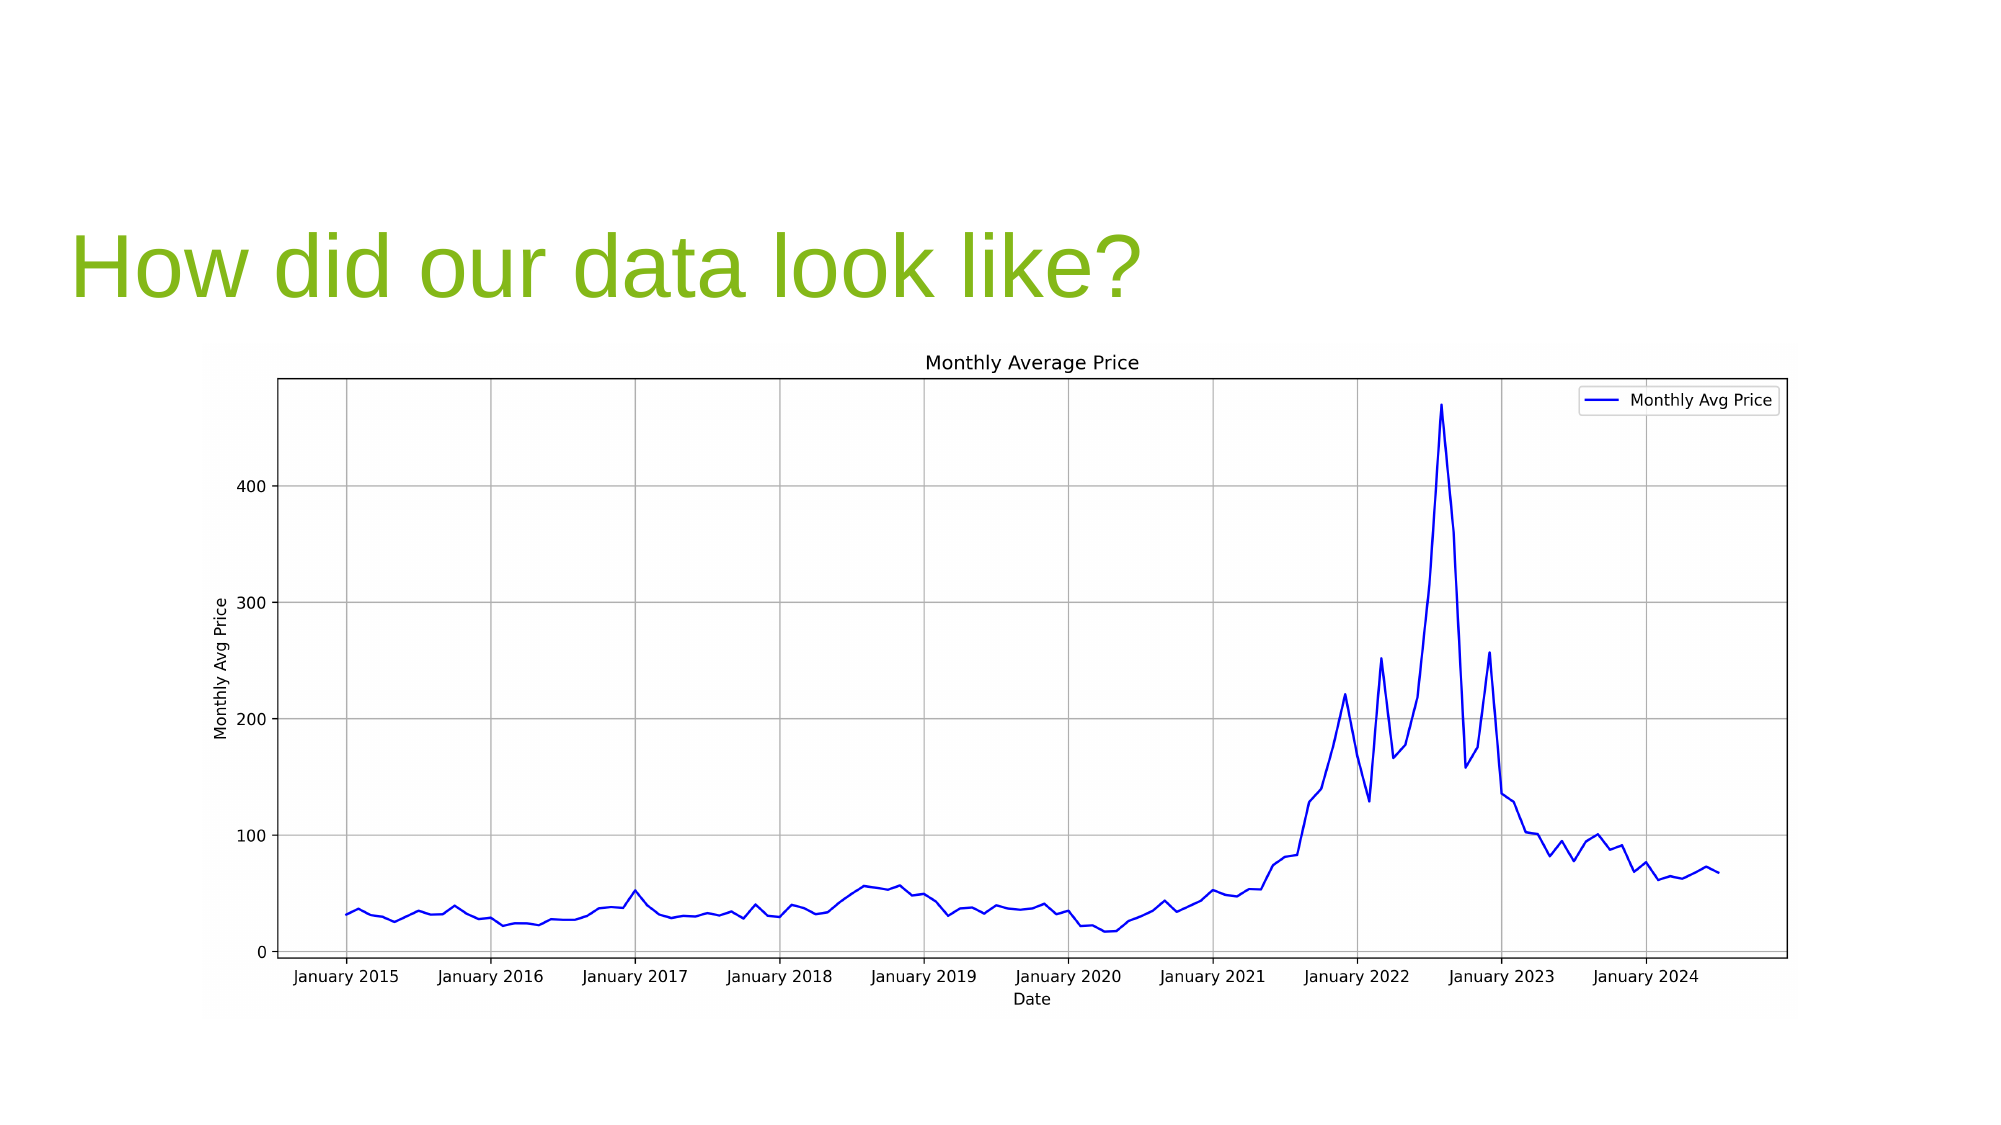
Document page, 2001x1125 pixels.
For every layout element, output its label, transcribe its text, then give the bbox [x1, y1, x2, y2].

title How did our data look like? [55, 200, 1946, 311]
picture [202, 343, 1798, 1019]
